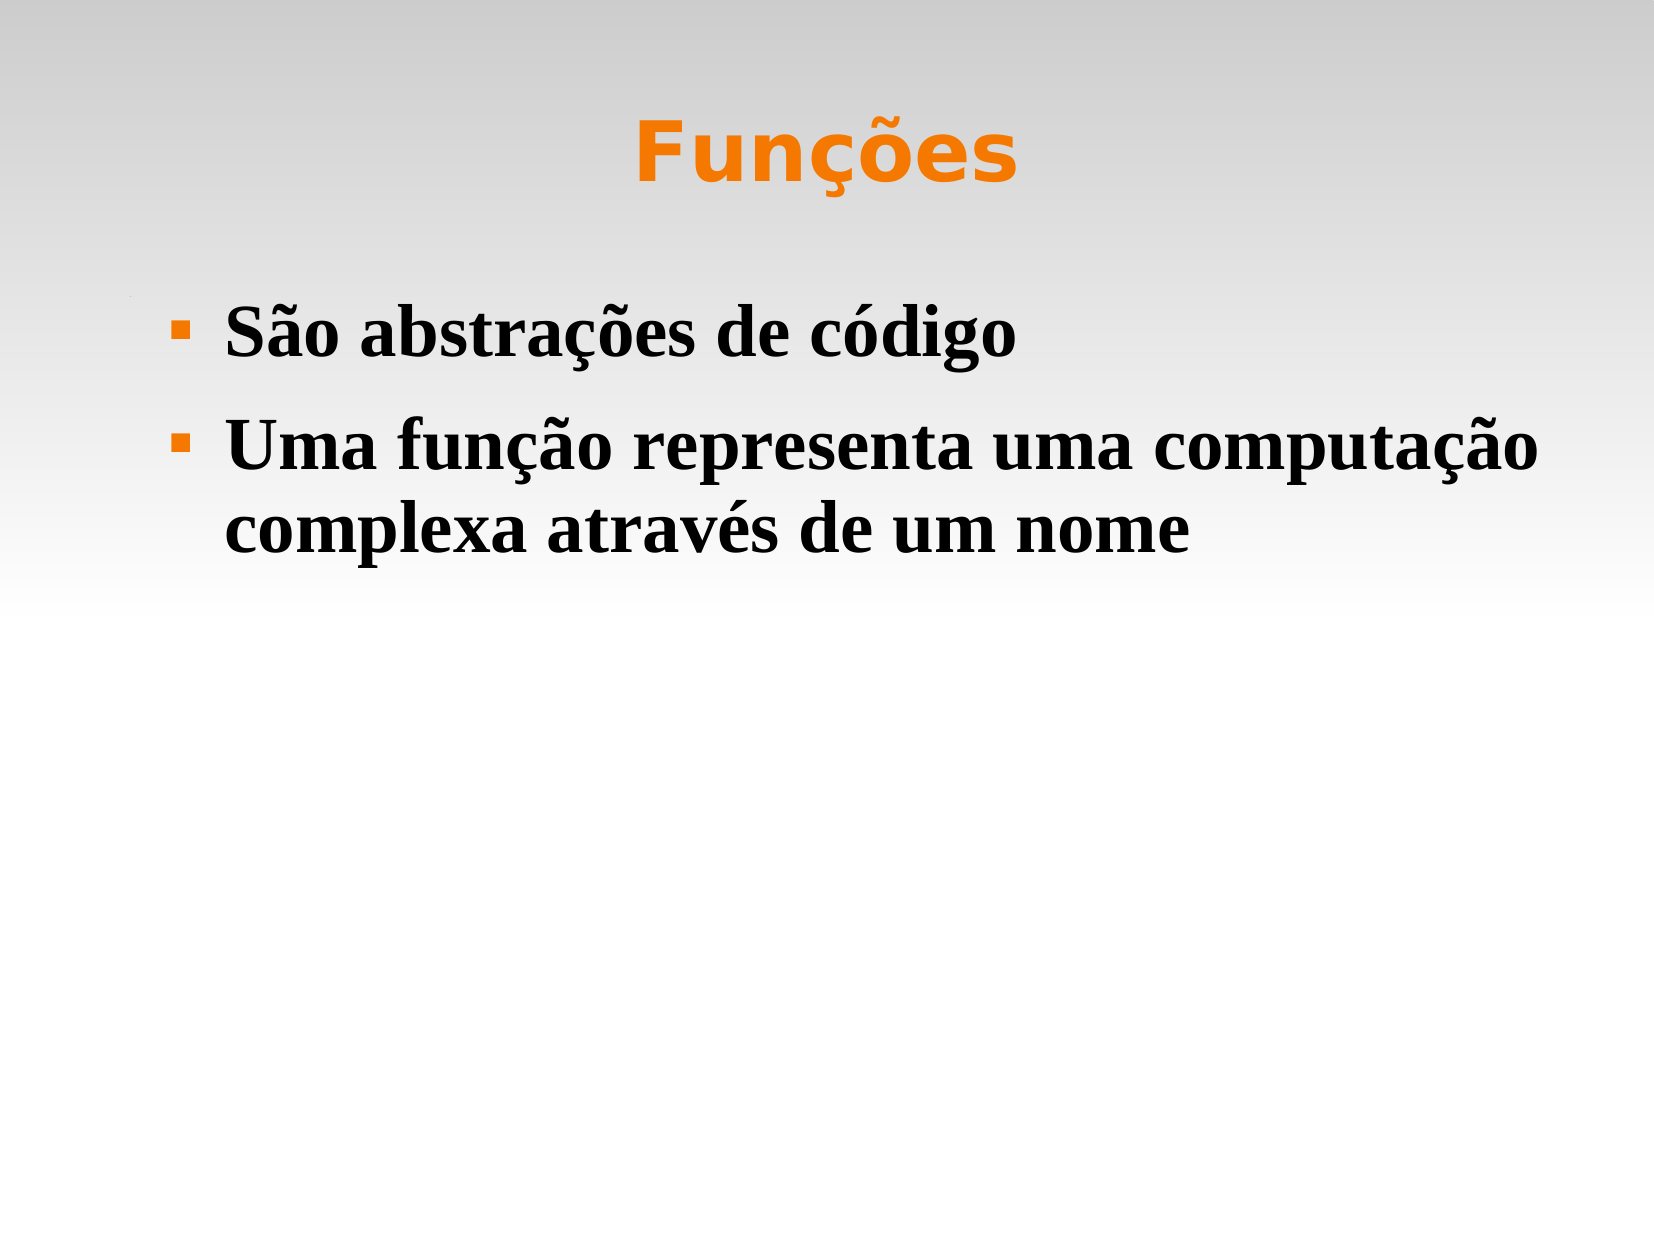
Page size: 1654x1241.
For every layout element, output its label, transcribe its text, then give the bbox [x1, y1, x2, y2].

title Funções [82, 49, 1571, 257]
list São abstrações de código Uma função representa uma computação complexa através de um nome [82, 290, 1571, 1241]
